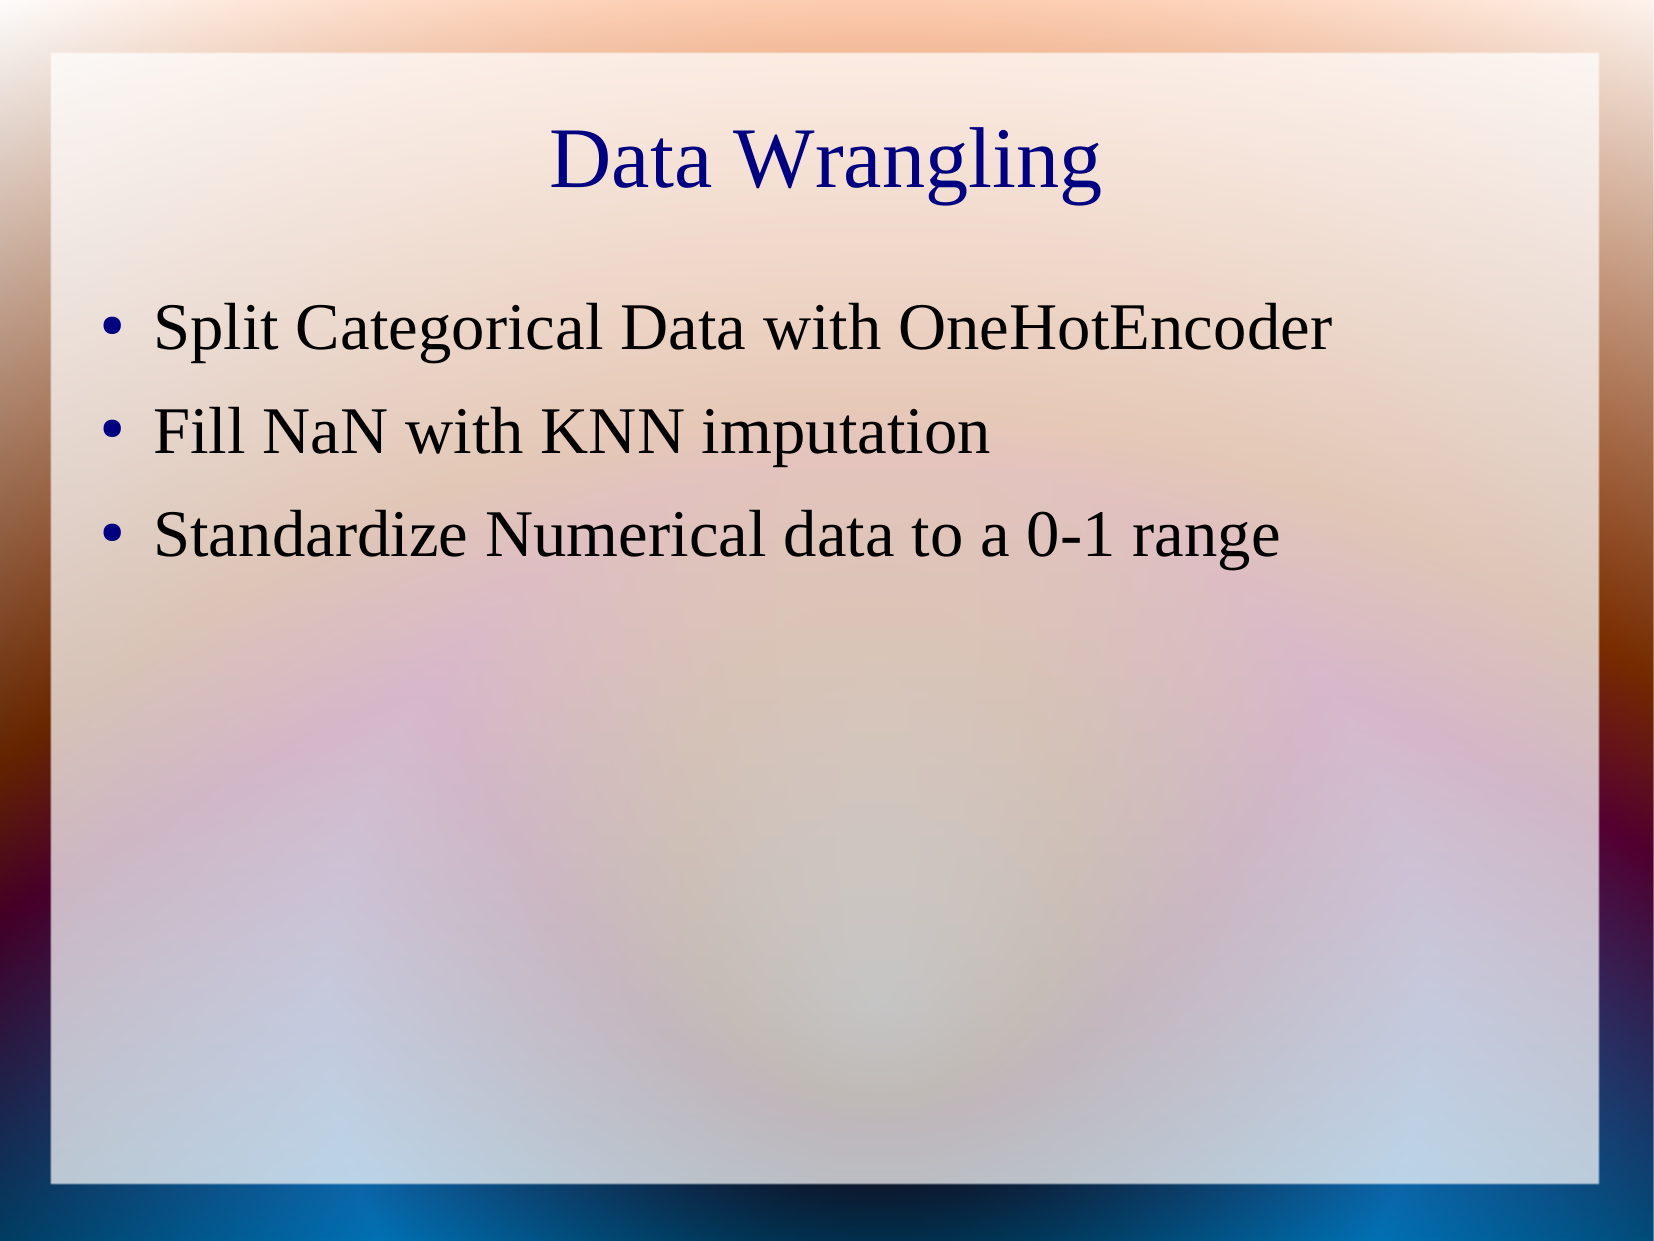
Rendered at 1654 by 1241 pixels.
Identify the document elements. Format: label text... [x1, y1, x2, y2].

list Split Categorical Data with OneHotEncoder Fill NaN with KNN imputation Standardize Numerical data to a 0-1 range [82, 290, 1571, 1034]
title Data Wrangling [82, 55, 1571, 263]
picture [0, 0, 1654, 1241]
